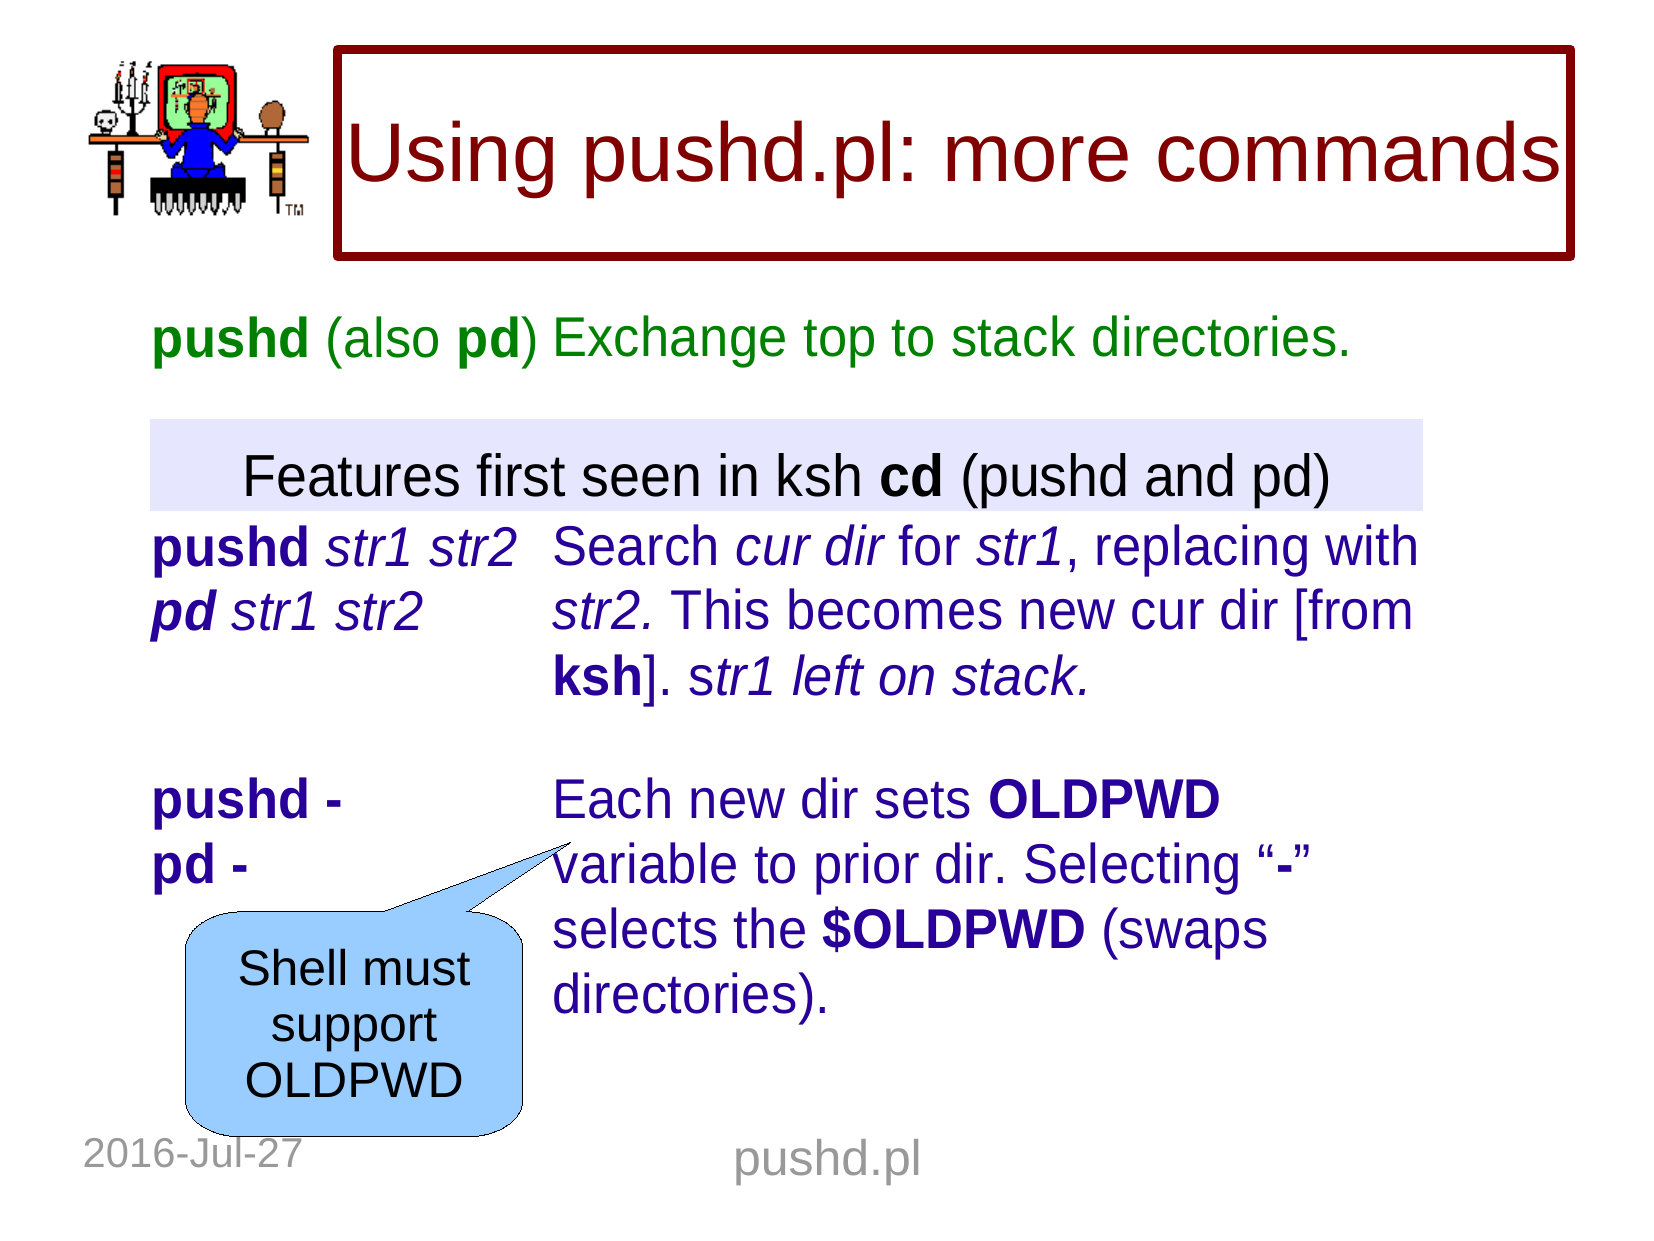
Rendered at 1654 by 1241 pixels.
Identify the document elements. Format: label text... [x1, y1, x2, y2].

picture [86, 60, 312, 225]
title Using pushd.pl: more commands [337, 49, 1571, 257]
text_box Shell must support OLDPWD [185, 842, 571, 1137]
chart [82, 290, 1525, 1109]
